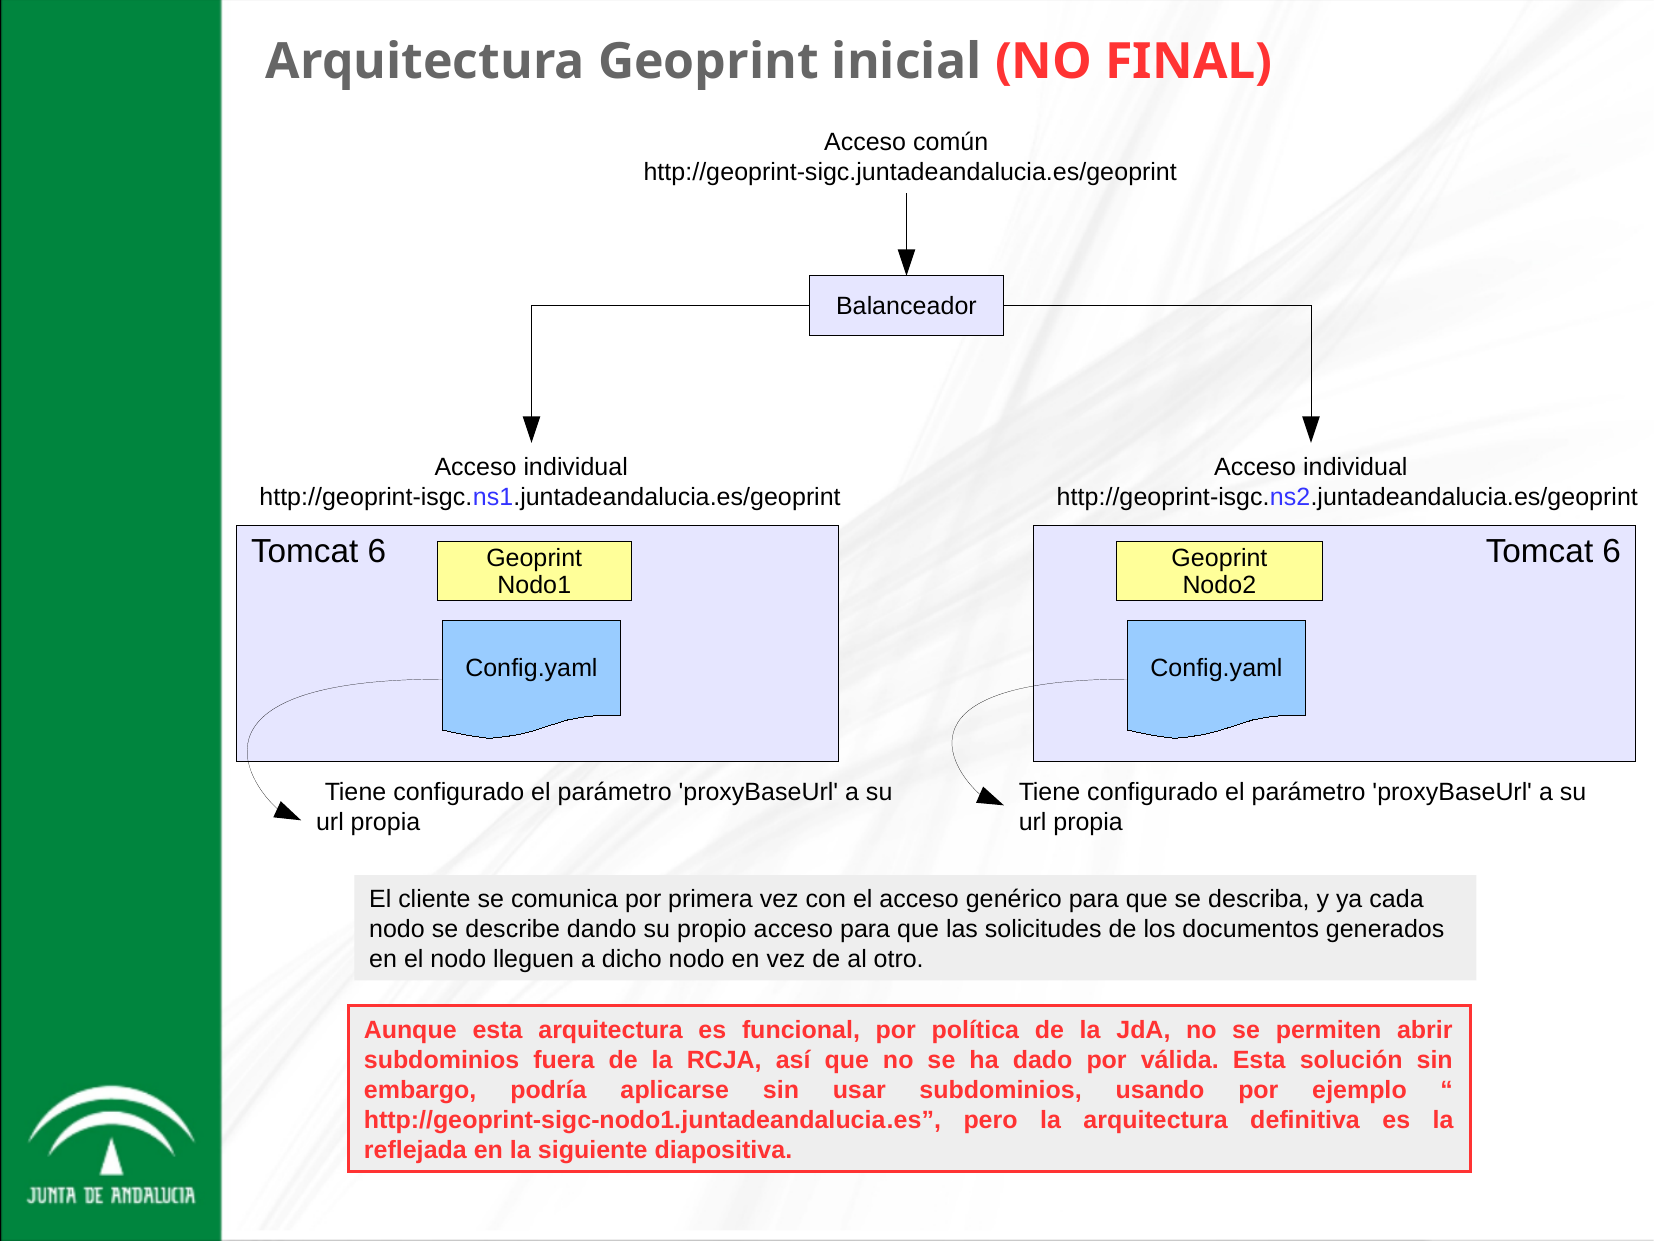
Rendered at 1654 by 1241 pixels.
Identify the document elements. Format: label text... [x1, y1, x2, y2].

text_box Tomcat 6 [1033, 525, 1636, 762]
text_box Acceso individual http://geoprint-isgc.ns2.juntadeandalucia.es/geoprint [968, 442, 1654, 519]
title Arquitectura Geoprint inicial (NO FINAL) [265, 29, 1571, 89]
text_box Tiene configurado el parámetro 'proxyBaseUrl' a su url propia [301, 767, 922, 874]
text_box El cliente se comunica por primera vez con el acceso genérico para que se describa, y ya cada nodo se describe dando su propio acceso para que las solicitudes de los documentos generados en el nodo lleguen a dicho nodo en vez de al otro. [354, 875, 1477, 981]
text_box Tiene configurado el parámetro 'proxyBaseUrl' a su url propia [1003, 767, 1625, 844]
text_box Balanceador [809, 275, 1004, 336]
text_box Config.yaml [442, 620, 621, 739]
text_box Config.yaml [1127, 620, 1306, 739]
text_box Tomcat 6 [236, 525, 839, 762]
text_box Aunque esta arquitectura es funcional, por política de la JdA, no se permiten abrir subdominios fuera de la RCJA, así que no se ha dado por válida. Esta solución sin embargo, podría aplicarse sin usar subdominios, usando por ejemplo “http://geoprint-sigc-nodo1.juntadeandalucia.es”, pero la arquitectura definitiva es la reflejada en la siguiente diapositiva. [348, 1005, 1471, 1172]
text_box Acceso común http://geoprint-sigc.juntadeandalucia.es/geoprint [537, 118, 1276, 194]
picture [0, 0, 1654, 1241]
text_box Acceso individual http://geoprint-isgc.ns1.juntadeandalucia.es/geoprint [206, 442, 857, 519]
text_box Geoprint Nodo1 [437, 541, 632, 601]
text_box Geoprint Nodo2 [1116, 541, 1323, 601]
